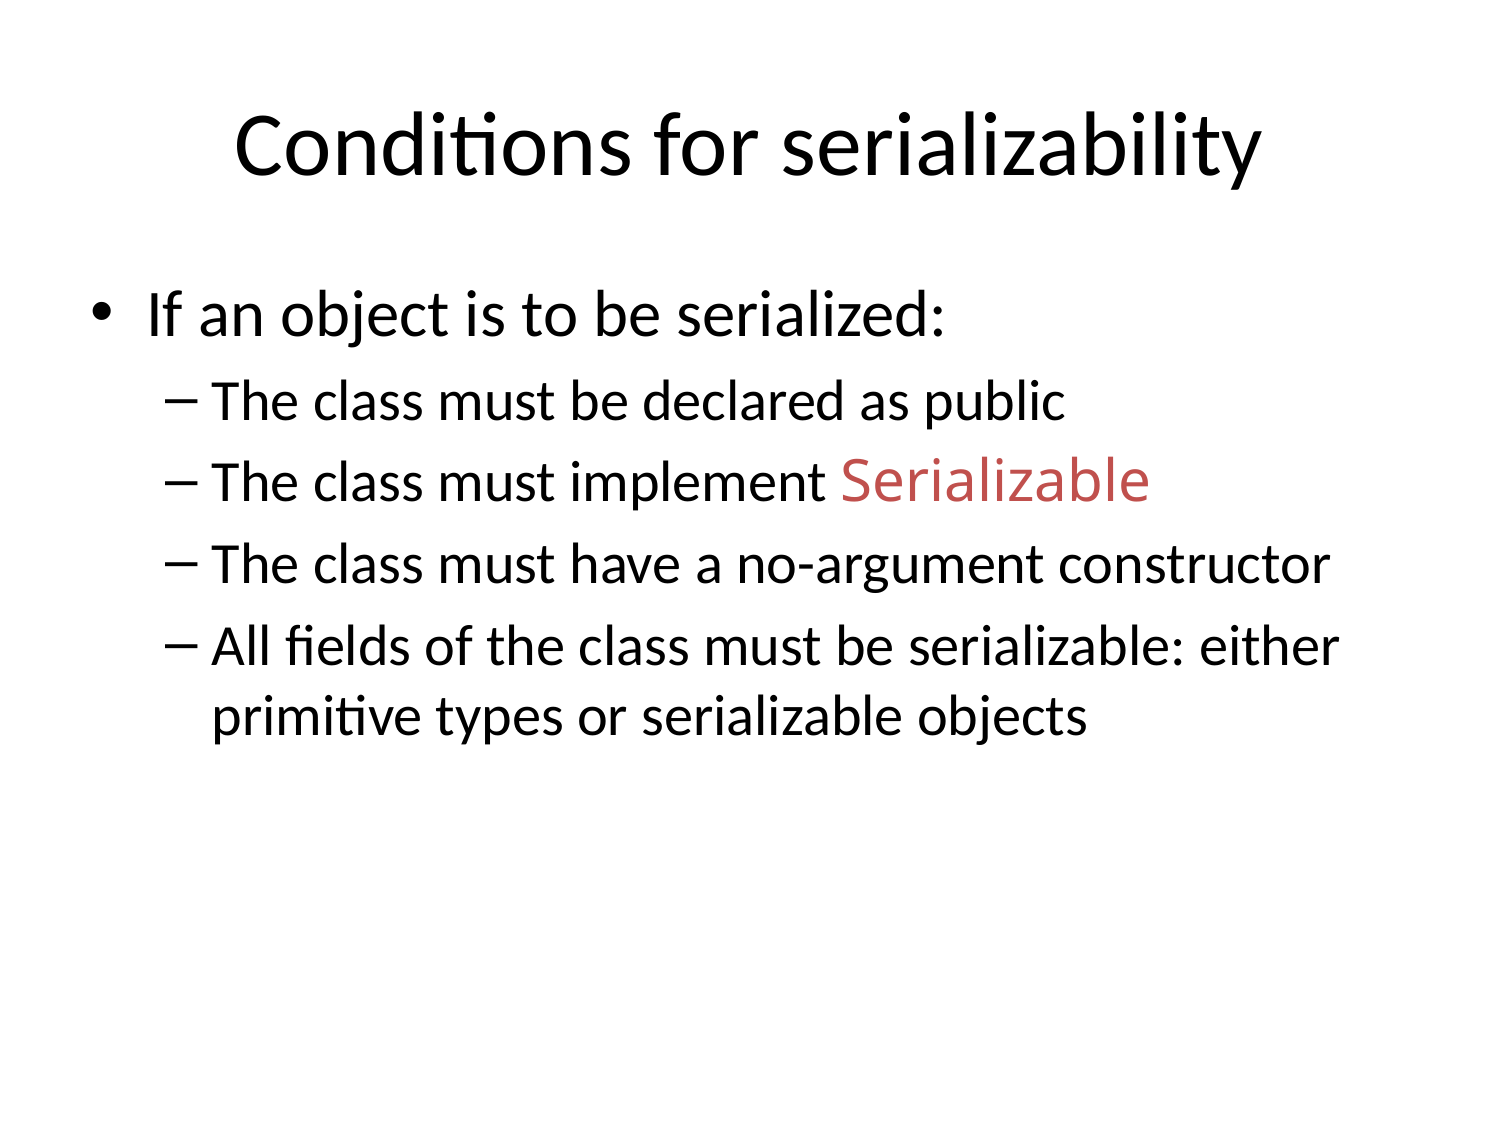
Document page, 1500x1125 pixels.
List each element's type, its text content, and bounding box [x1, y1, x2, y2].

list If an object is to be serialized: The class must be declared as public The class must implement Serializable The class must have a no-argument constructor All fields of the class must be serializable: either primitive types or serializable objects [75, 262, 1425, 1005]
title Conditions for serializability [75, 45, 1425, 233]
